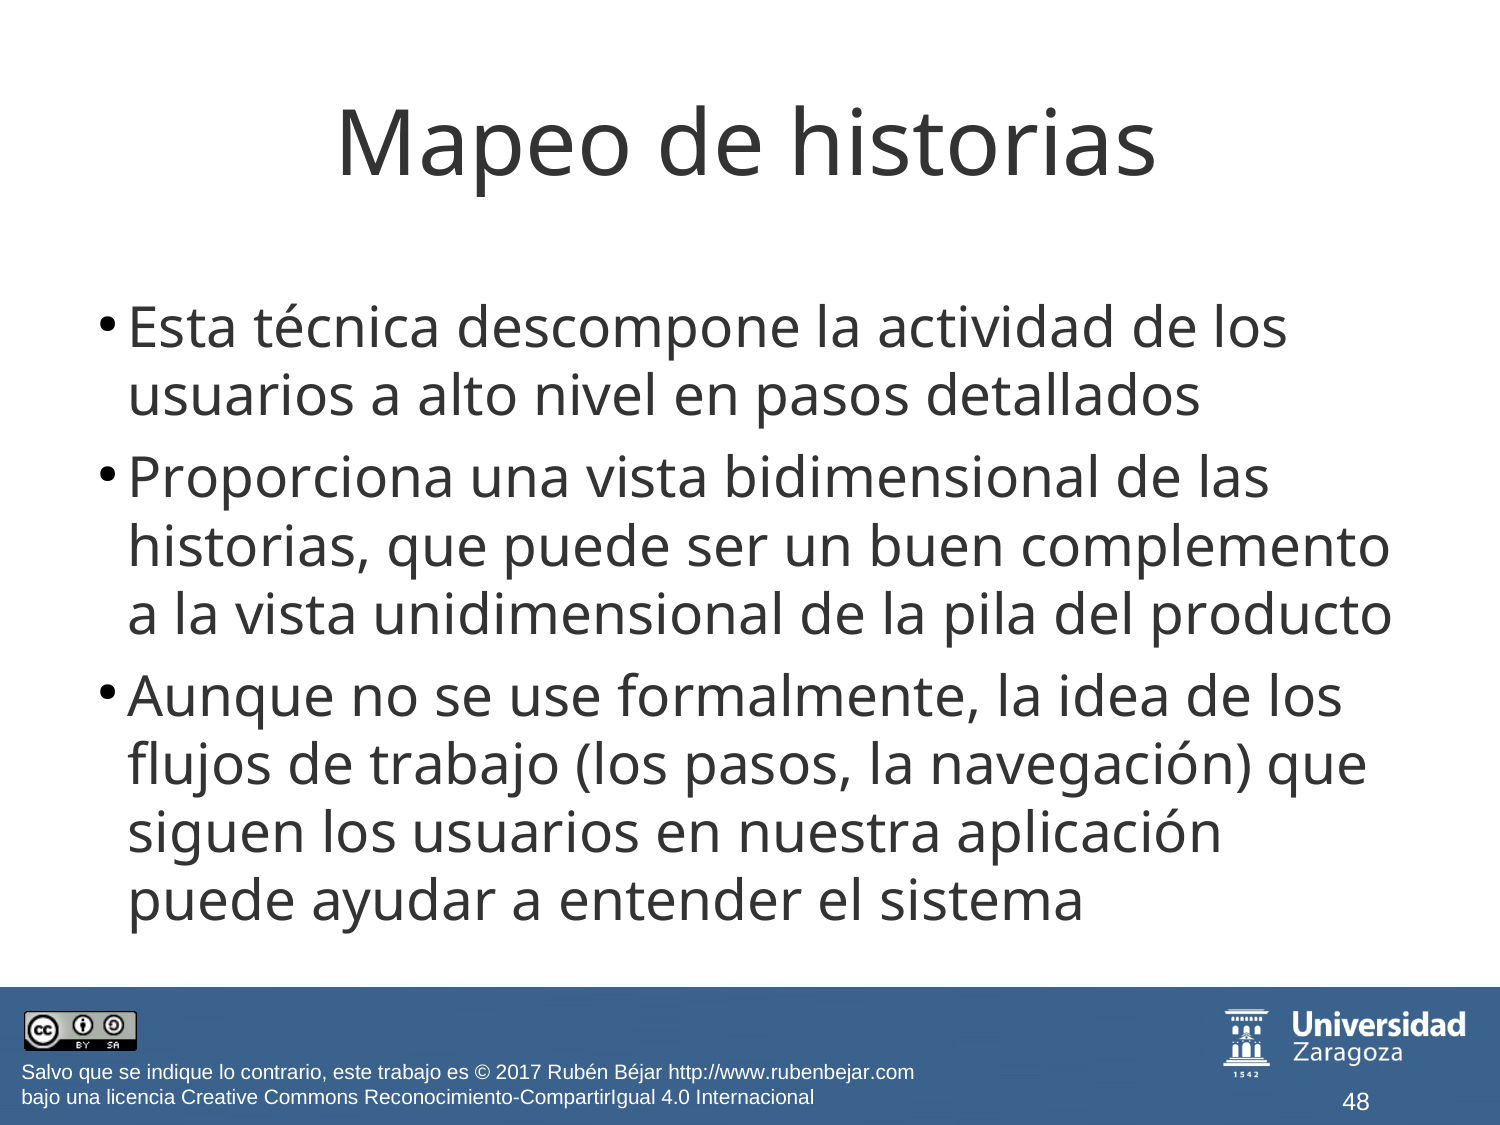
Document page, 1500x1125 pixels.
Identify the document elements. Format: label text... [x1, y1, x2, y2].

title Mapeo de historias [74, 21, 1420, 257]
list Esta técnica descompone la actividad de los usuarios a alto nivel en pasos detallados Proporciona una vista bidimensional de las historias, que puede ser un buen complemento a la vista unidimensional de la pila del producto Aunque no se use formalmente, la idea de los flujos de trabajo (los pasos, la navegación) que siguen los usuarios en nuestra aplicación puede ayudar a entender el sistema [82, 283, 1418, 957]
picture [0, 987, 1500, 1125]
